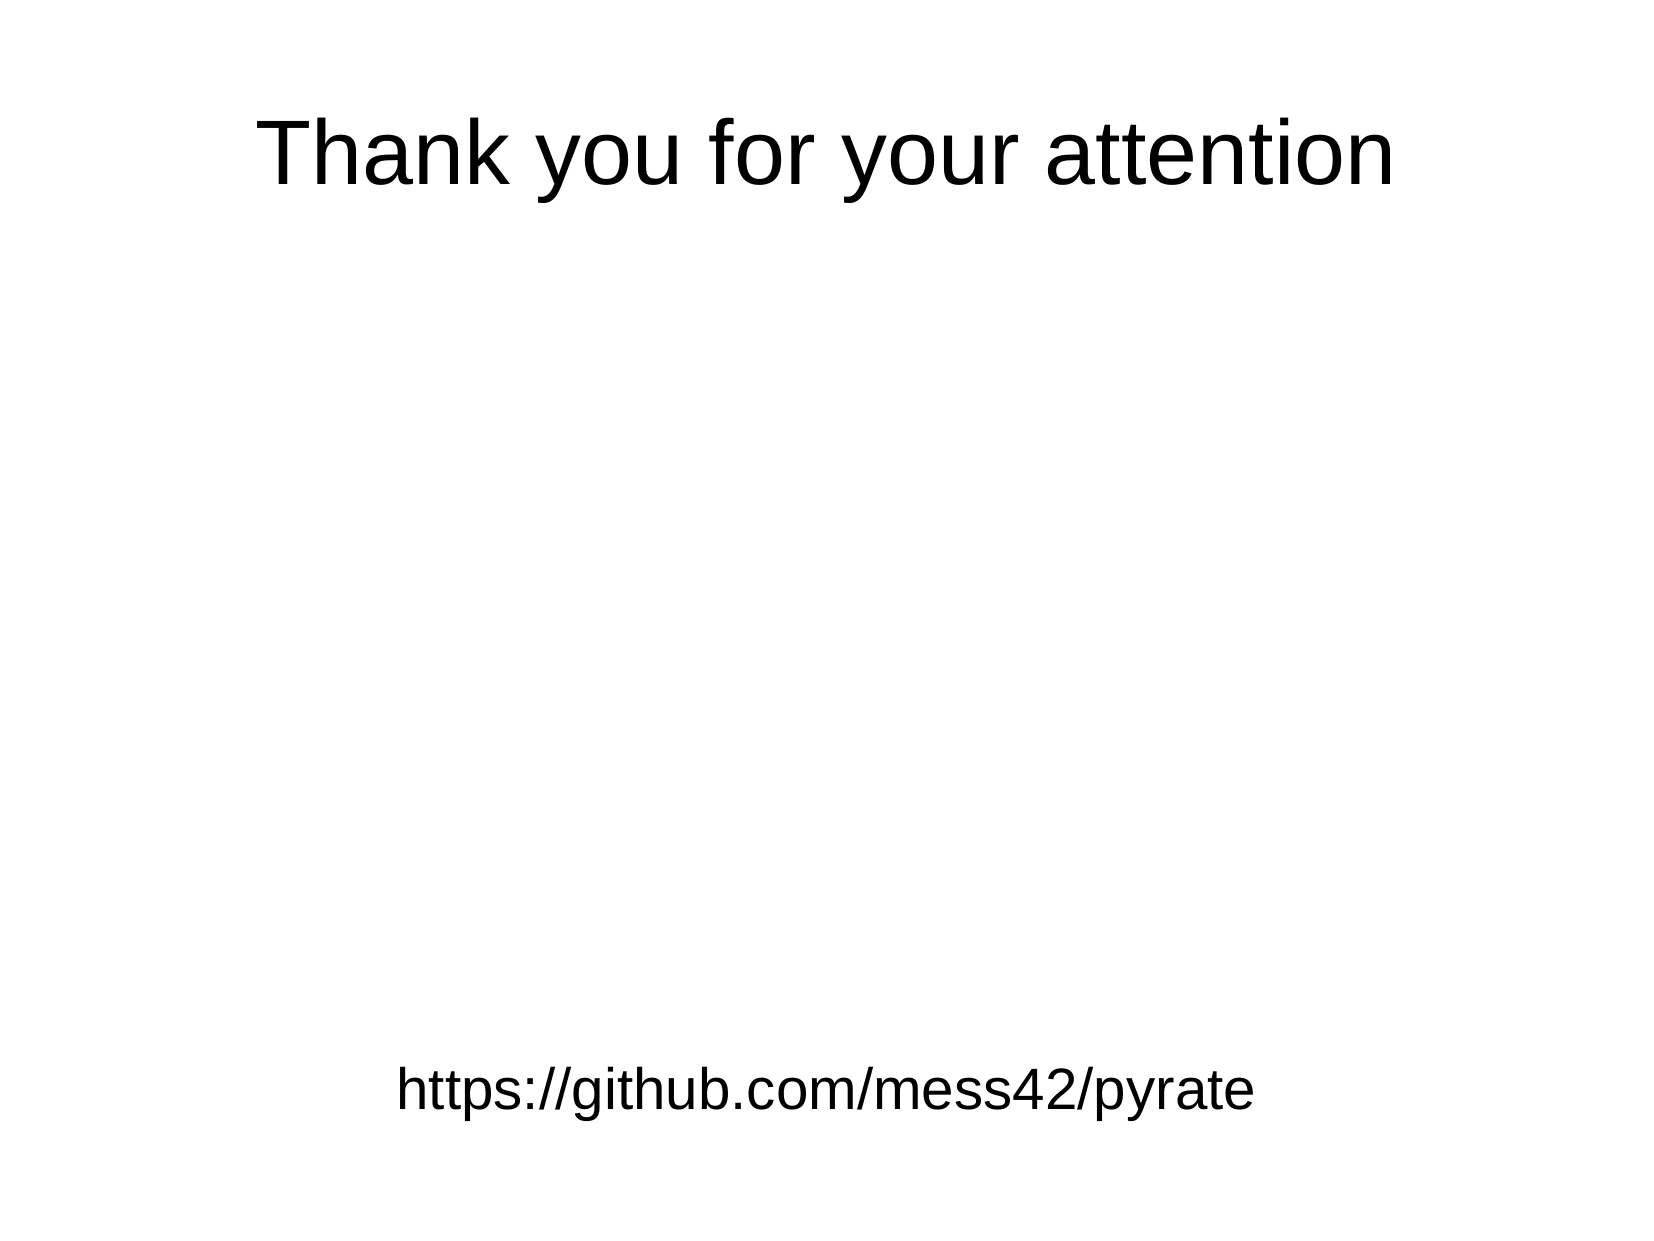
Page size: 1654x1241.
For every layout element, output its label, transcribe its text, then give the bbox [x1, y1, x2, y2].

list https://github.com/mess42/pyrate [82, 1057, 1571, 1140]
title Thank you for your attention [82, 49, 1571, 257]
